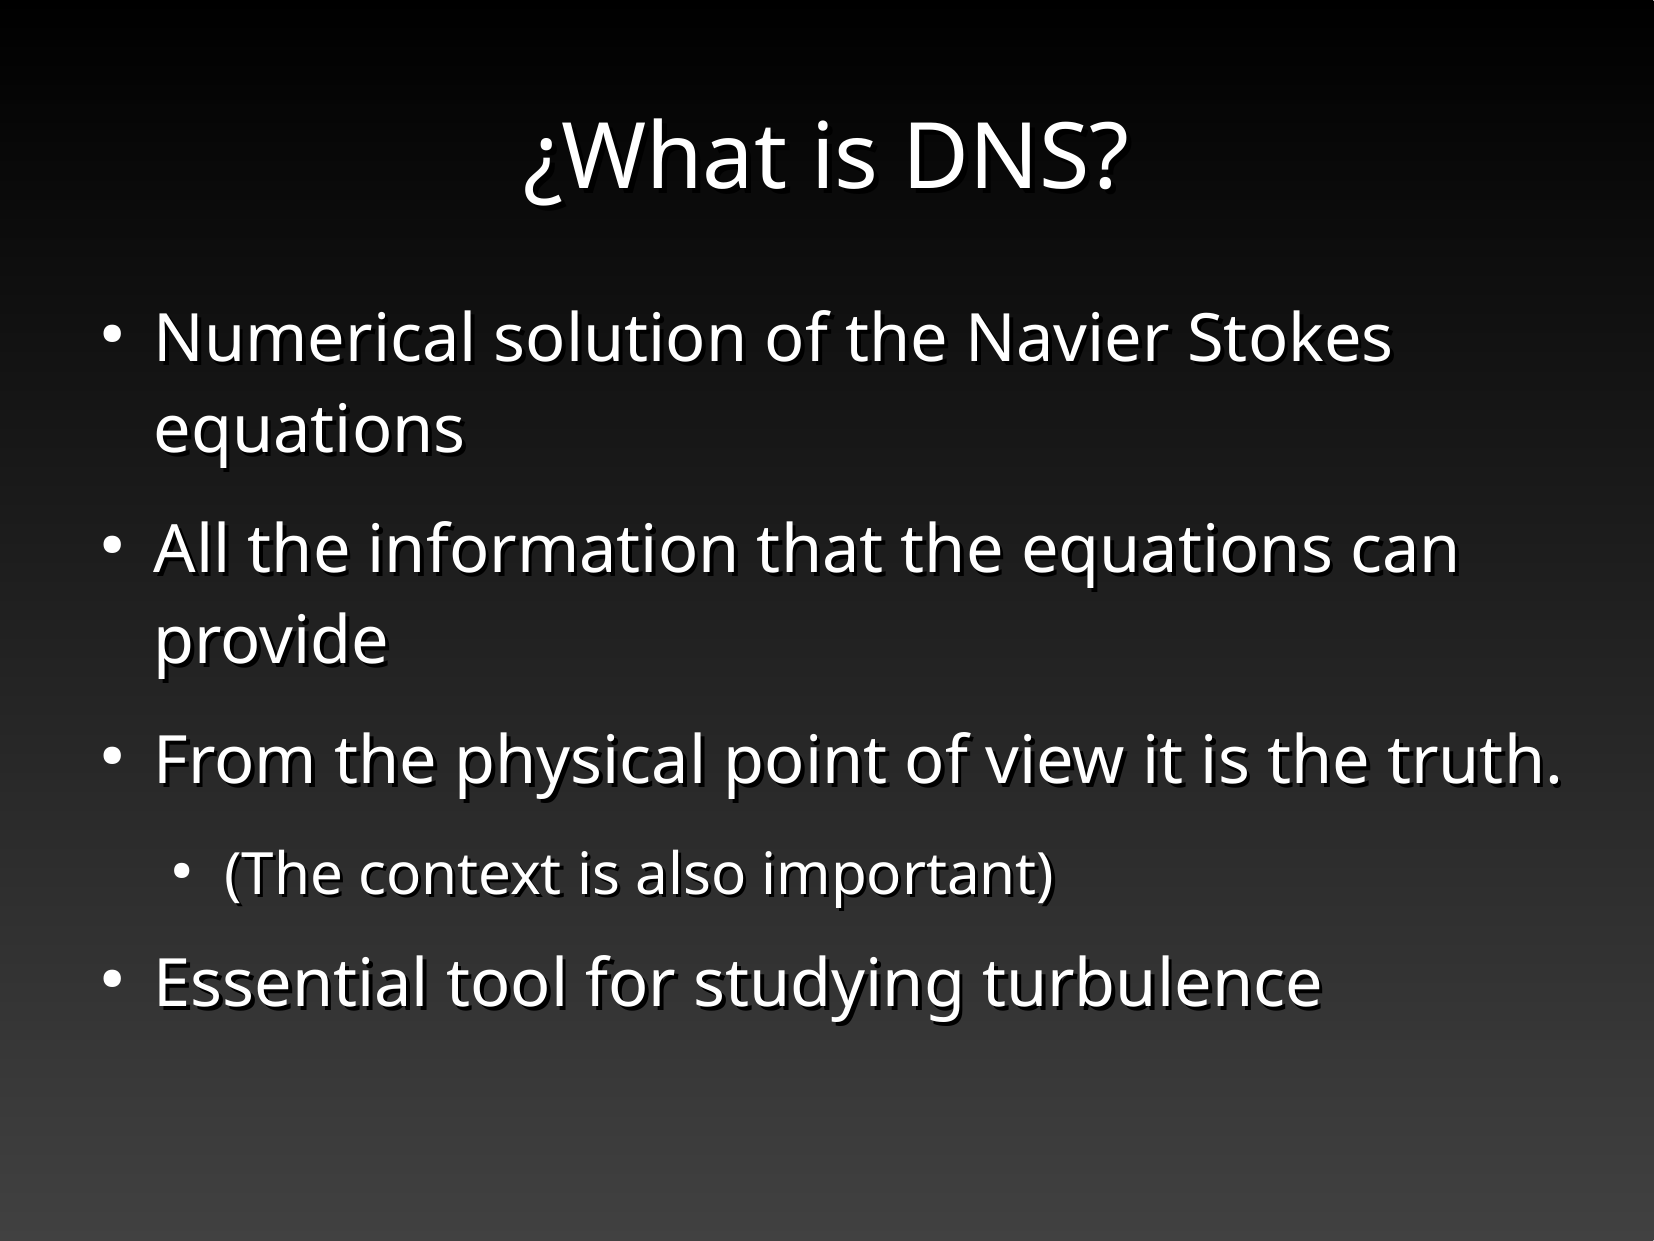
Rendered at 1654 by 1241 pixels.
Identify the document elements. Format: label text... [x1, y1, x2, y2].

title ¿What is DNS? [82, 49, 1571, 257]
list Numerical solution of the Navier Stokes equations All the information that the equations can provide From the physical point of view it is the truth. (The context is also important) Essential tool for studying turbulence [82, 290, 1571, 1109]
